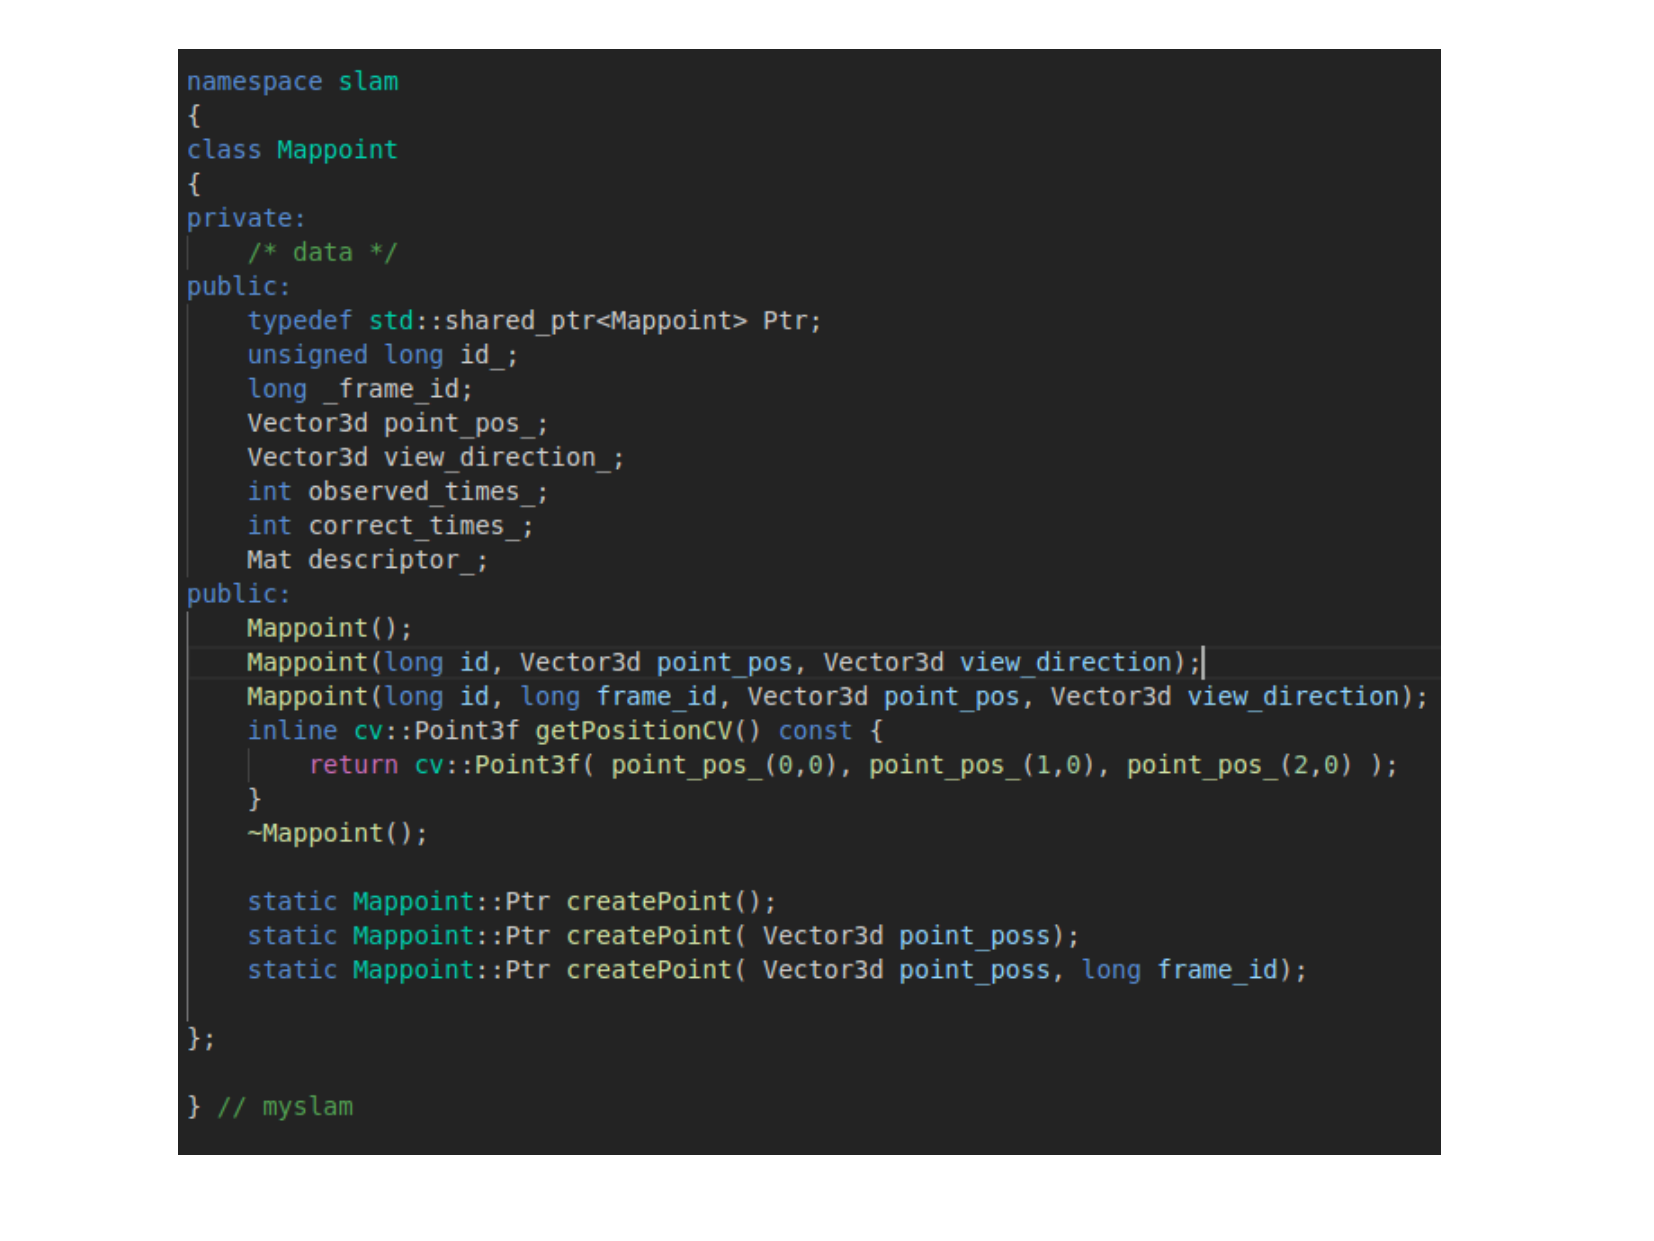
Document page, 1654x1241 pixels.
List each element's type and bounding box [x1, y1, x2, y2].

picture [178, 49, 1441, 1155]
